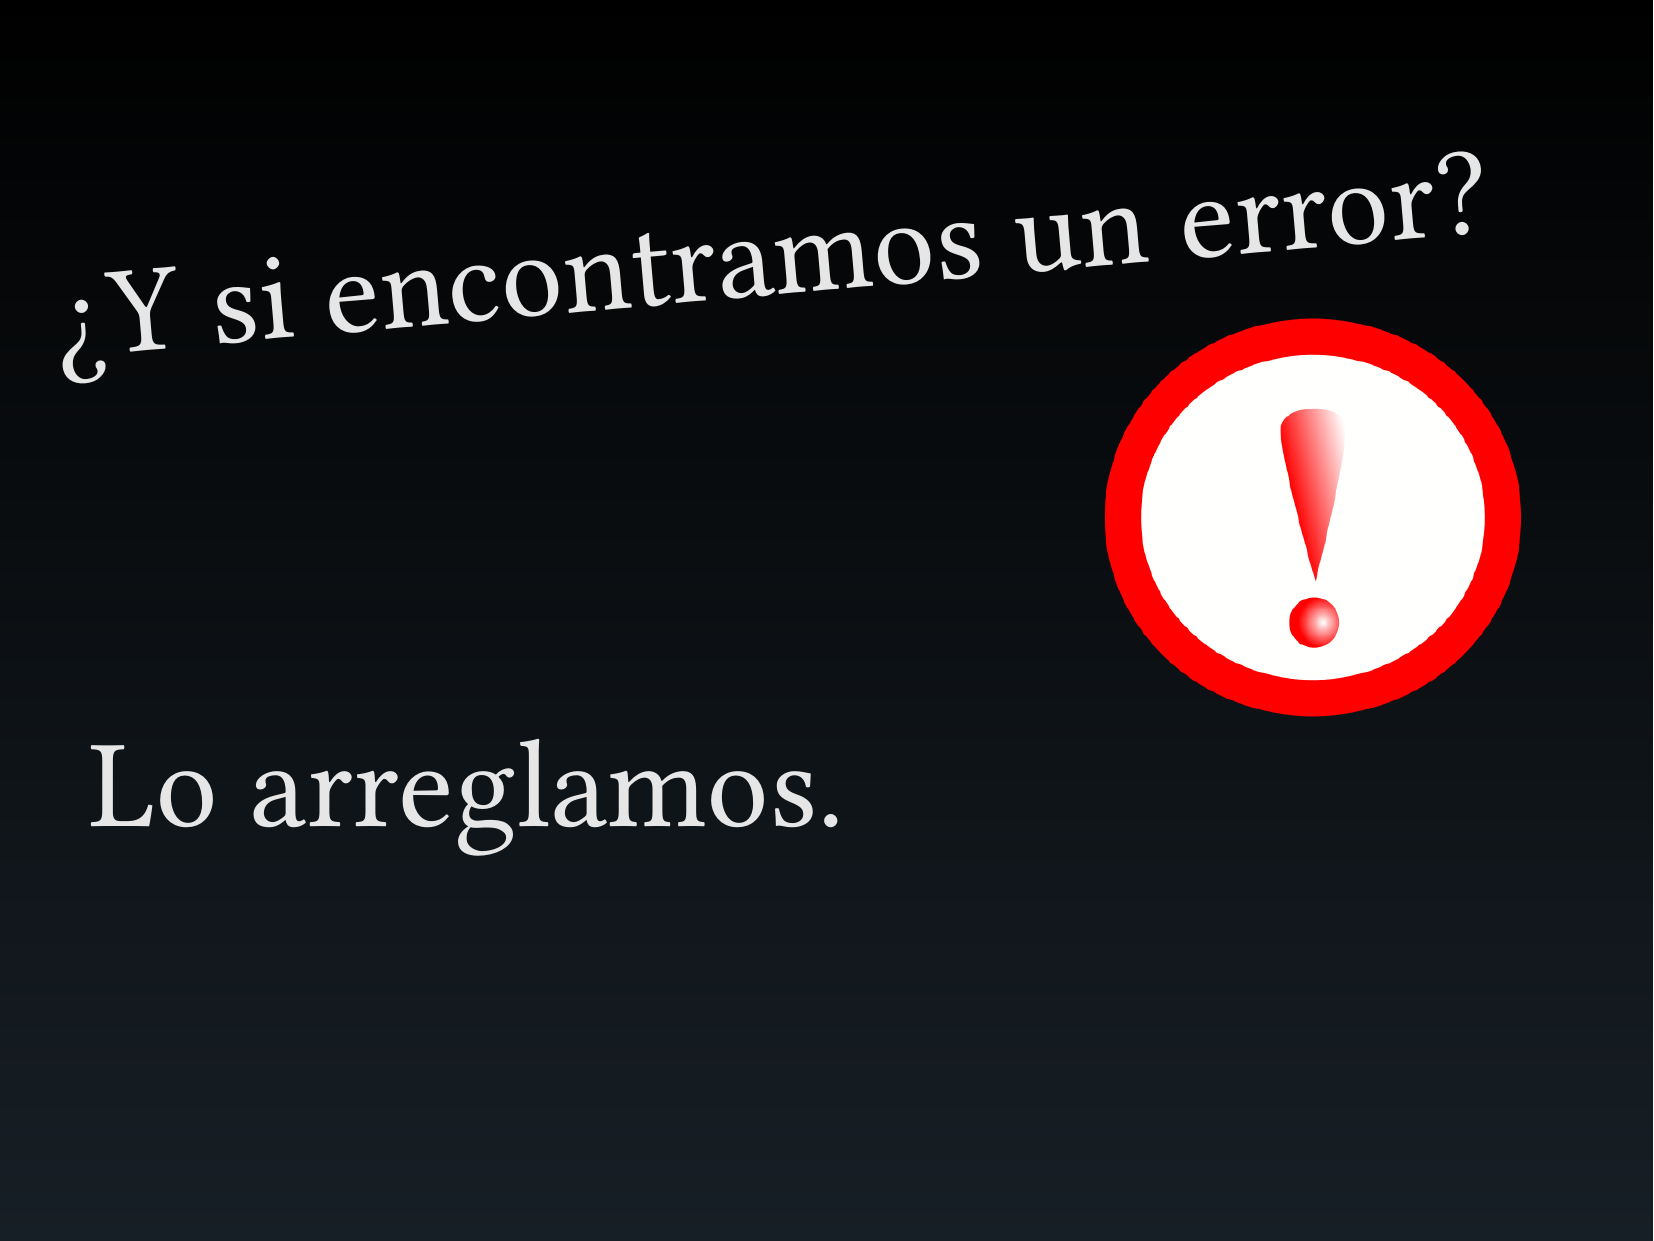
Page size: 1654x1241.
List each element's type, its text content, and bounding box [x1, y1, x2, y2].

picture [1087, 307, 1538, 706]
text_box ¿Y si encontramos un error? [31, 99, 1652, 398]
text_box Lo arreglamos. [75, 706, 1539, 865]
